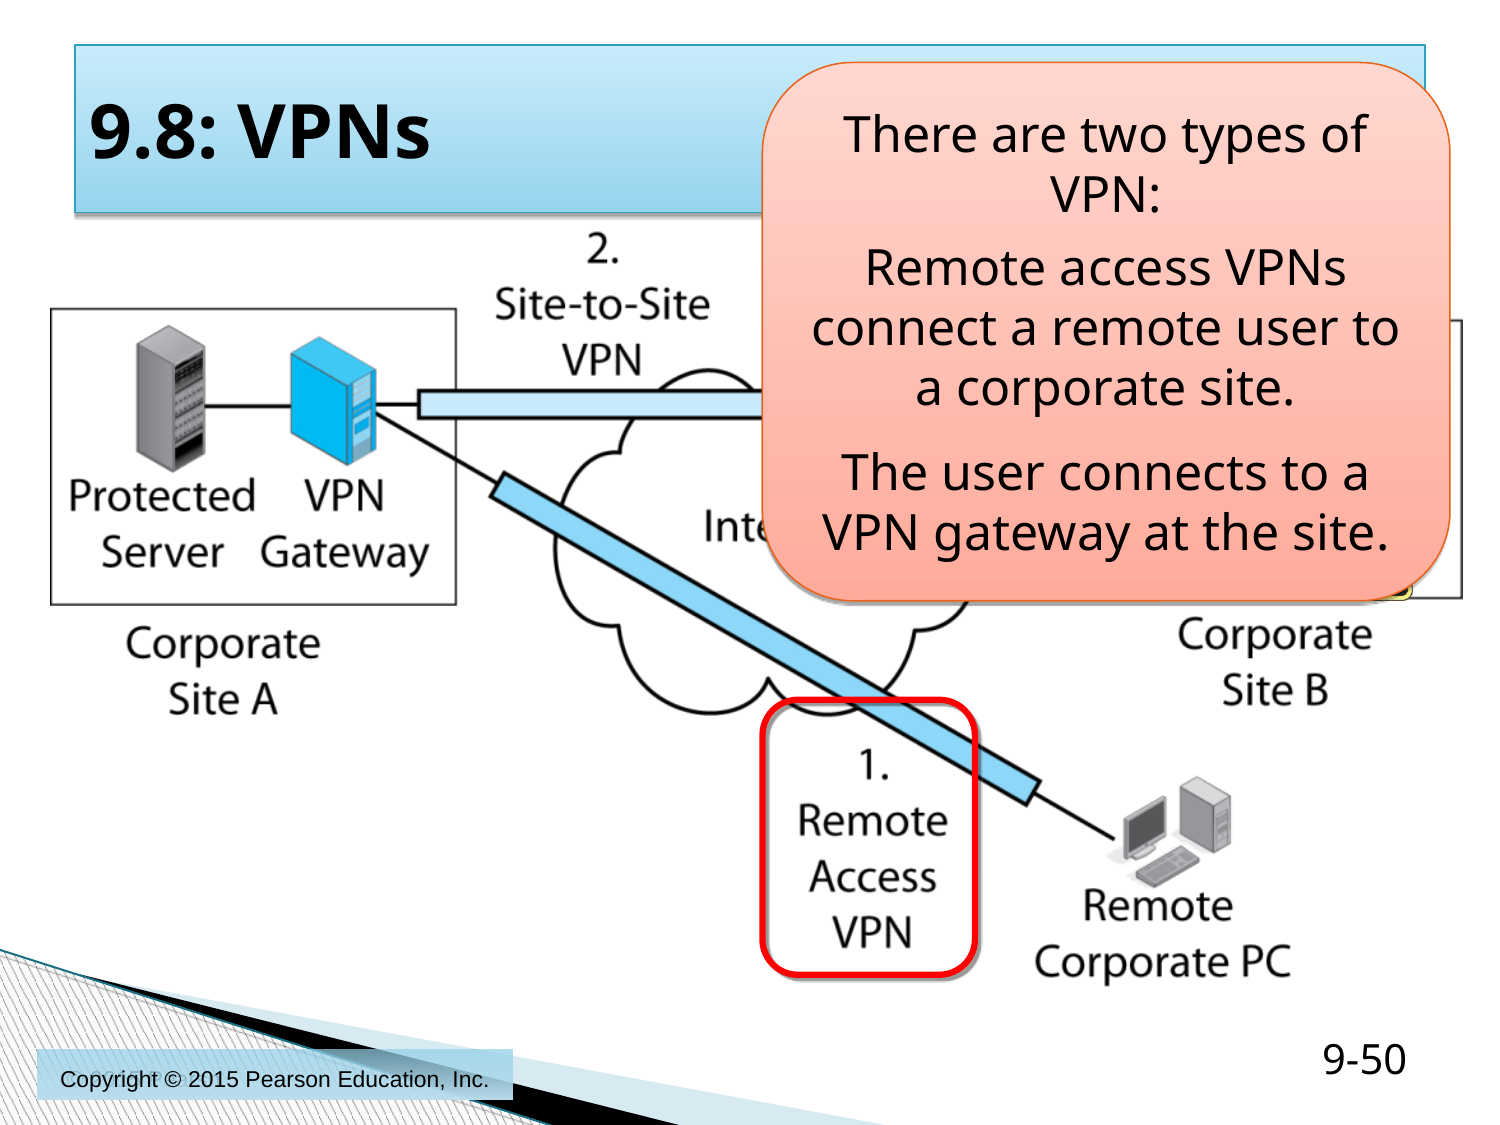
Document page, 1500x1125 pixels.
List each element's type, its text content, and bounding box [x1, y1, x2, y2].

picture [0, 224, 1463, 1125]
text_box There are two types of VPN: Remote access VPNs connect a remote user to a corporate site. The user connects to a VPN gateway at the site. [762, 62, 1450, 601]
title 9.8: VPNs [75, 45, 1425, 213]
slide_number 9-<number> [1287, 1037, 1423, 1098]
text_box Copyright © 2015 Pearson Education, Inc. [37, 1050, 513, 1100]
